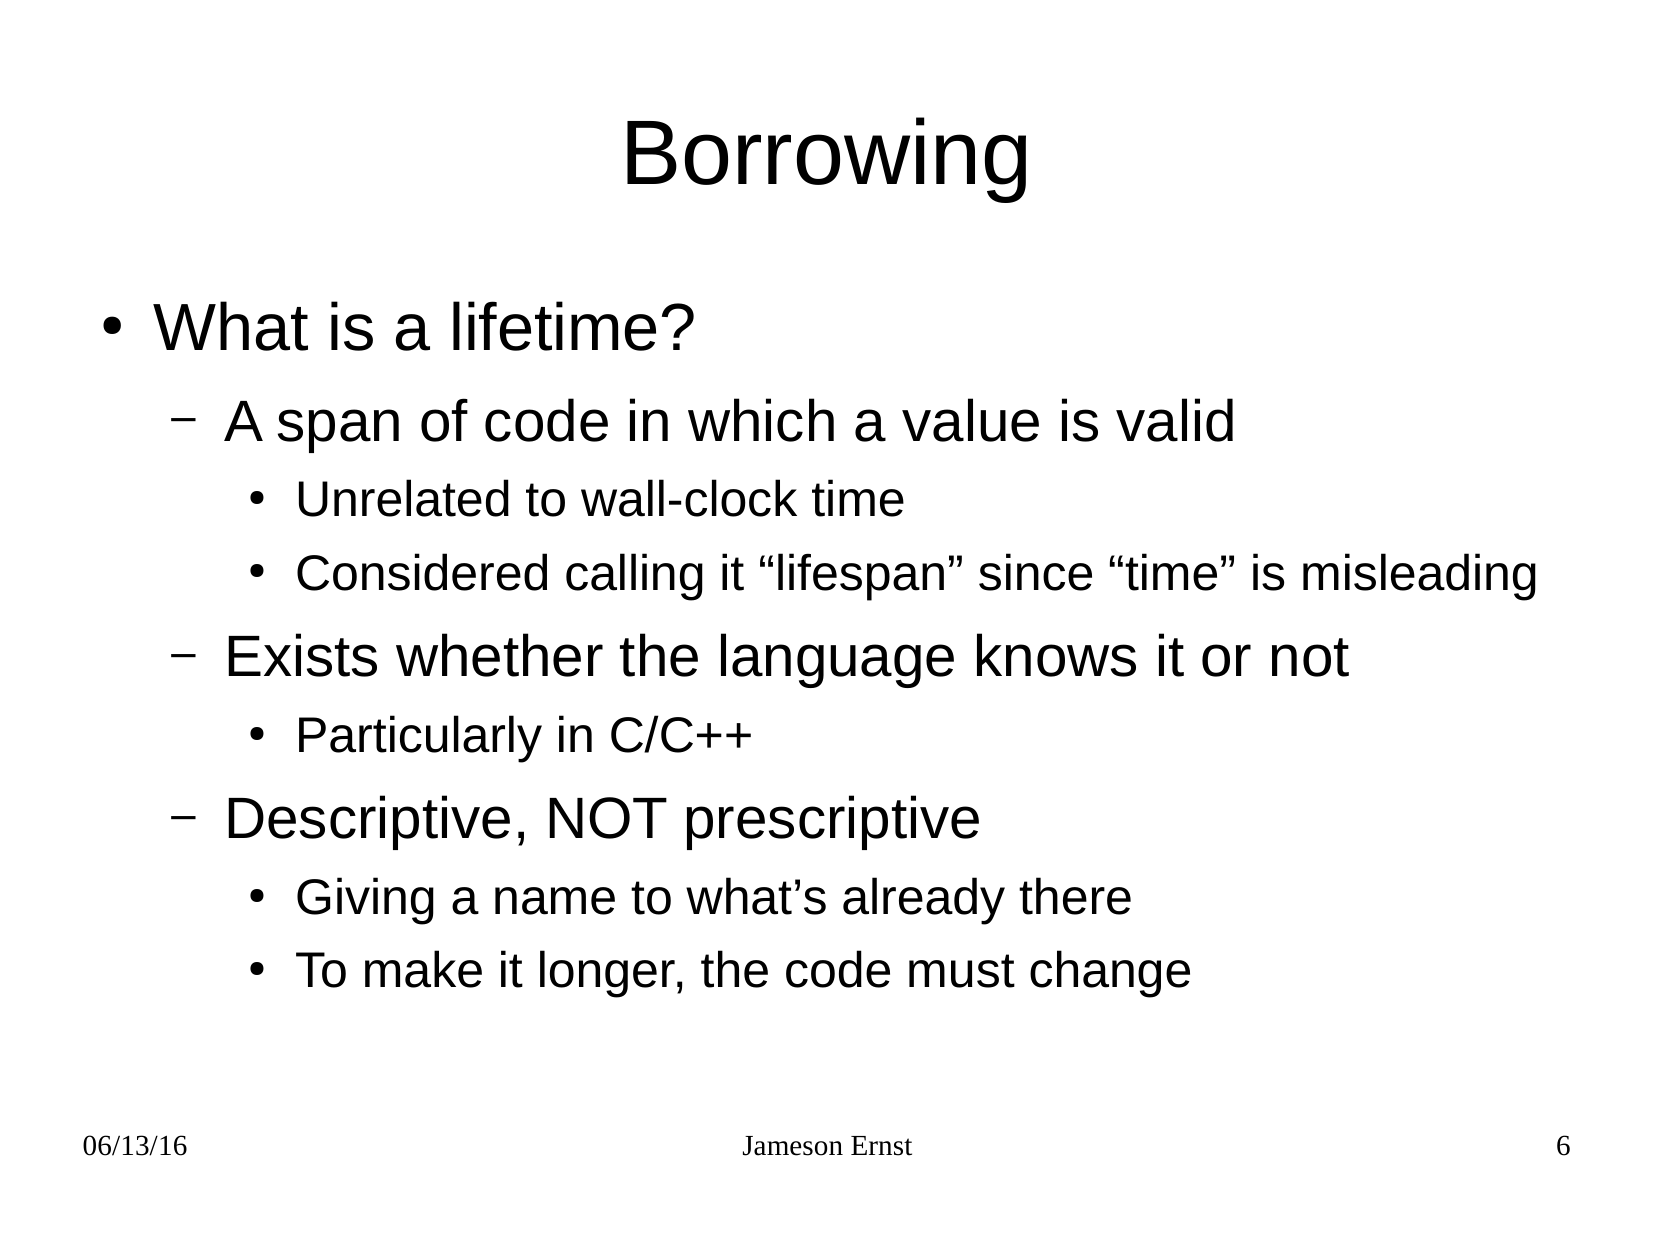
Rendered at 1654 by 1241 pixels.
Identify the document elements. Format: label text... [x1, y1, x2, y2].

title Borrowing [82, 49, 1571, 257]
list What is a lifetime? A span of code in which a value is valid Unrelated to wall-clock time Considered calling it “lifespan” since “time” is misleading Exists whether the language knows it or not Particularly in C/C++ Descriptive, NOT prescriptive Giving a name to what’s already there To make it longer, the code must change [82, 290, 1571, 1010]
